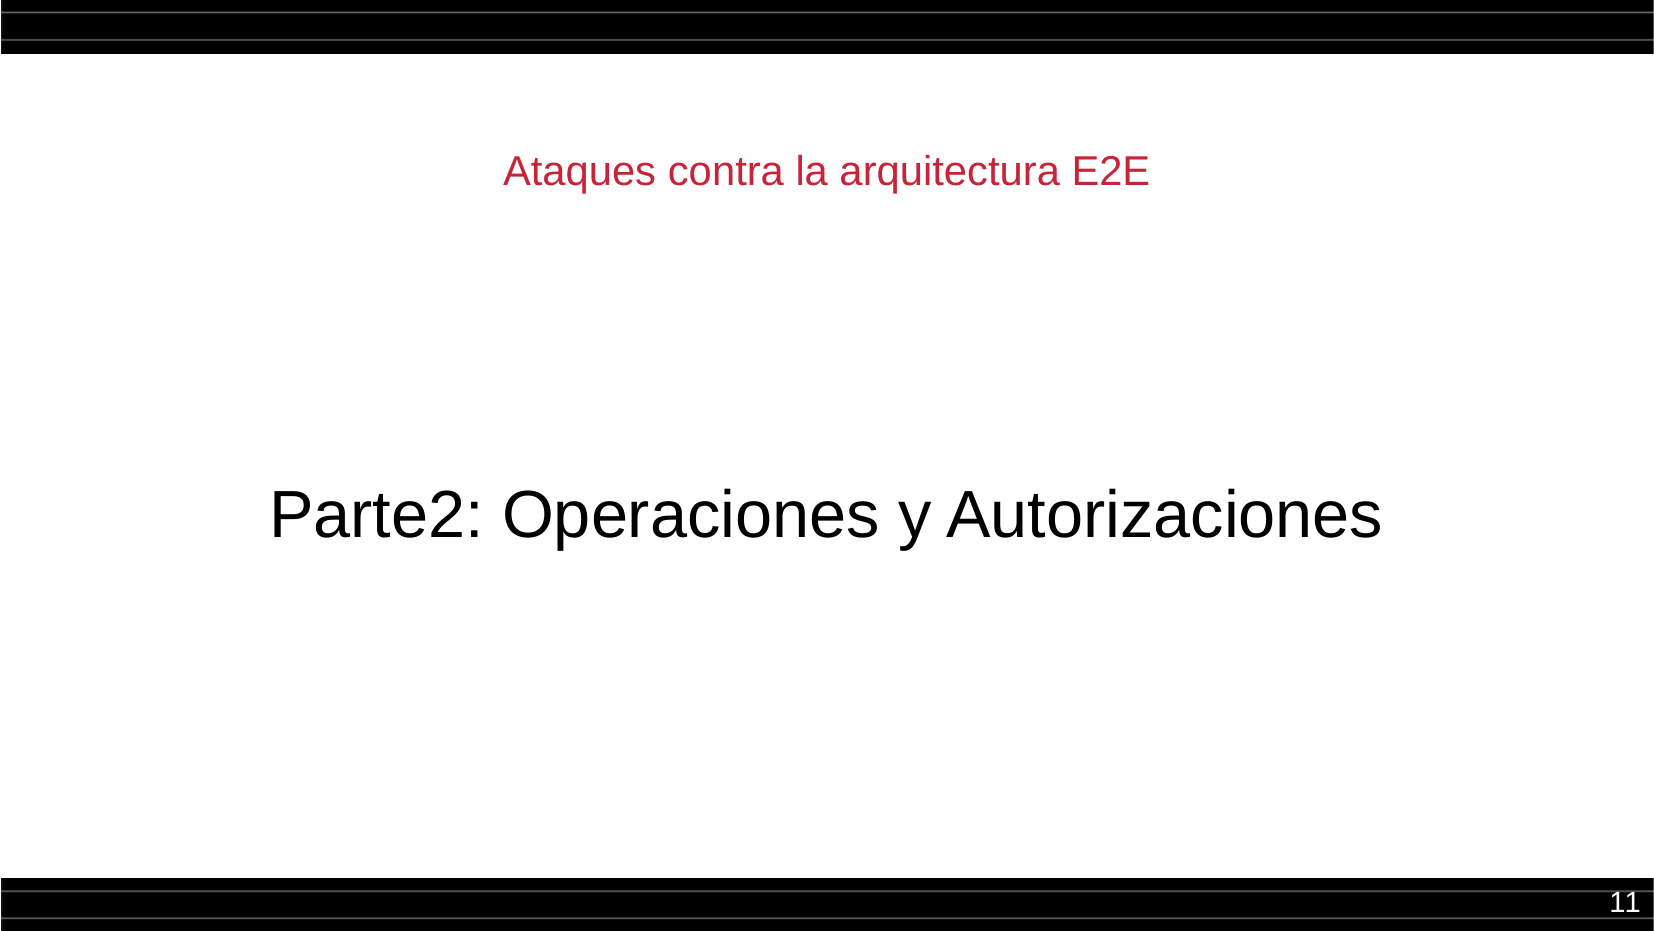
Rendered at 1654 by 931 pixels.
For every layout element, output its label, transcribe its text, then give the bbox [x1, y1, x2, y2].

subtitle Parte2: Operaciones y Autorizaciones [82, 271, 1571, 758]
title Ataques contra la arquitectura E2E [82, 92, 1571, 249]
picture [1, 878, 1654, 931]
picture [1, 0, 1654, 54]
